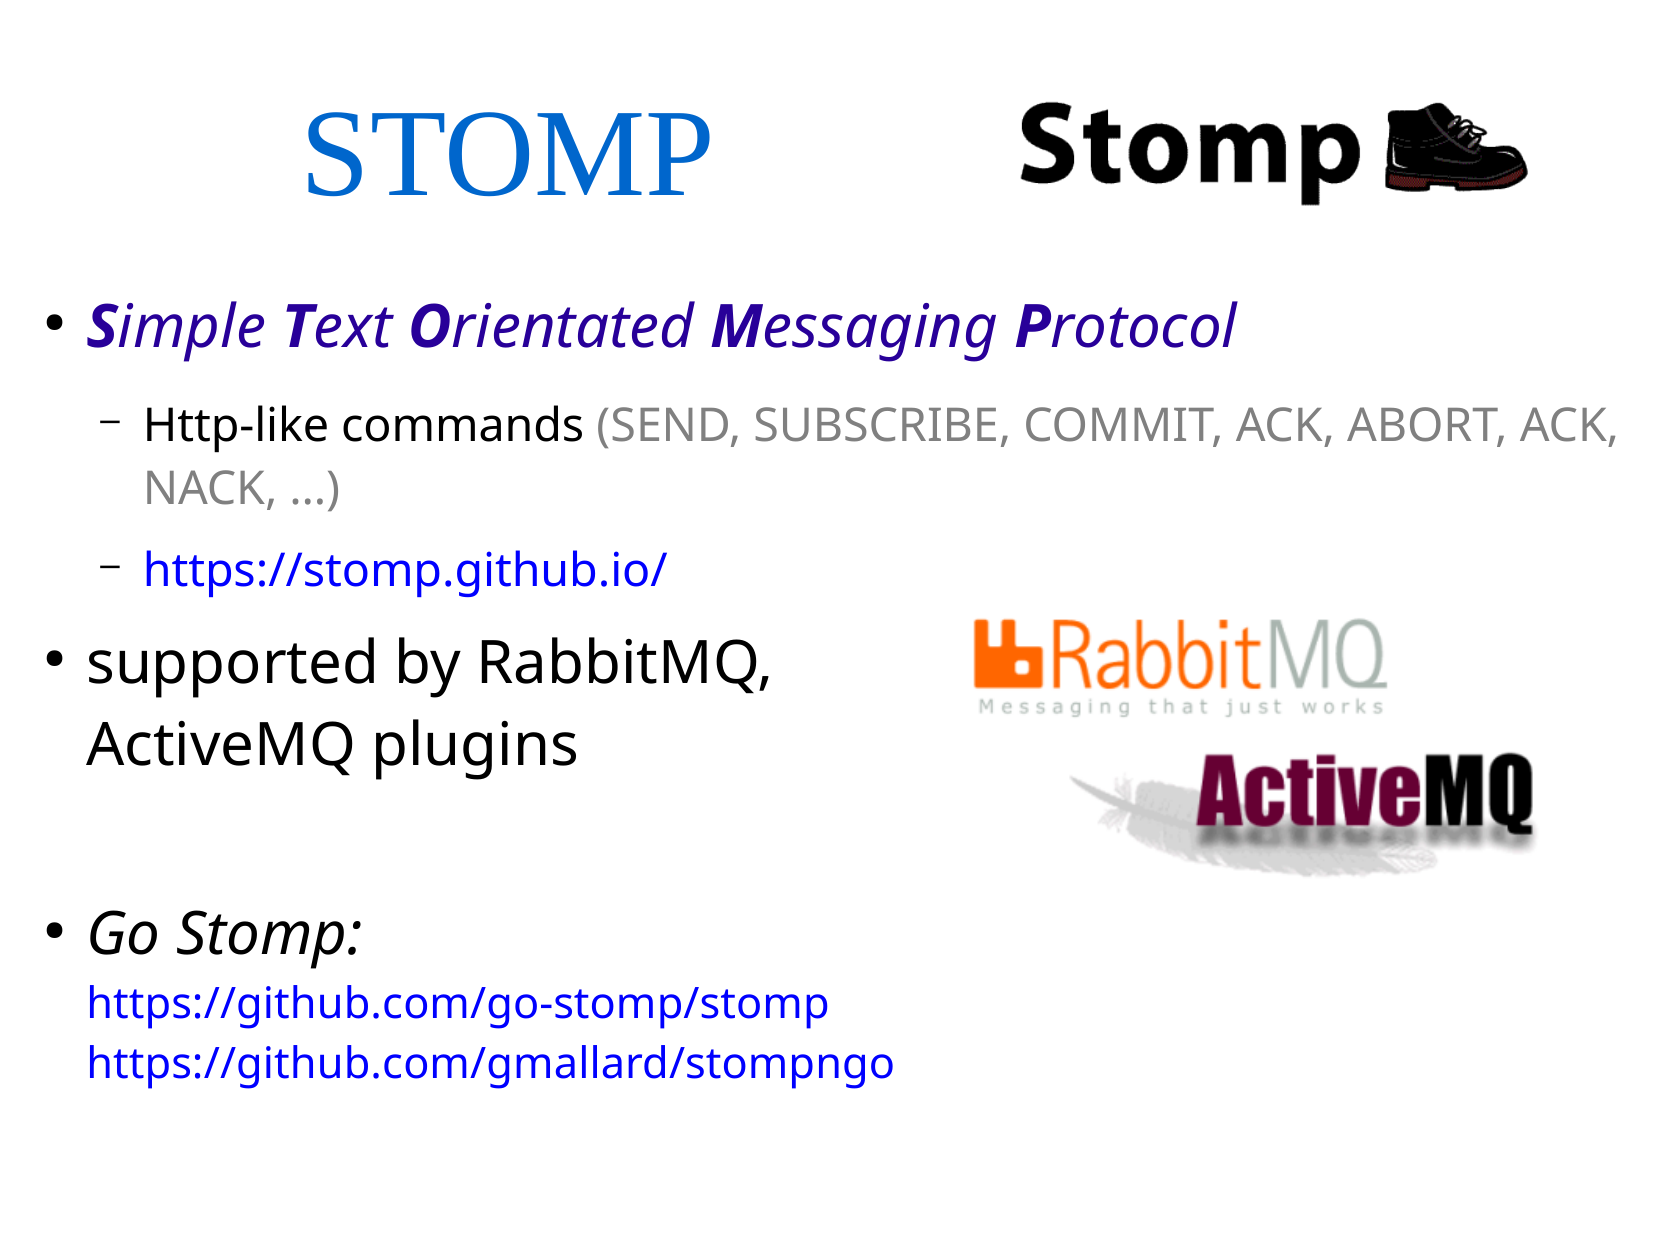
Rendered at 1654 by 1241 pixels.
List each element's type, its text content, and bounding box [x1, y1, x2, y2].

picture [1003, 70, 1547, 221]
list Simple Text Orientated Messaging Protocol Http-like commands (SEND, SUBSCRIBE, COMMIT, ACK, ABORT, ACK, NACK, …) https://stomp.github.io/ supported by RabbitMQ, ActiveMQ plugins Go Stomp: https://github.com/go-stomp/stomp https://github.com/gmallard/stompngo [29, 283, 1636, 1175]
title STOMP [159, 70, 857, 237]
picture [957, 573, 1583, 910]
